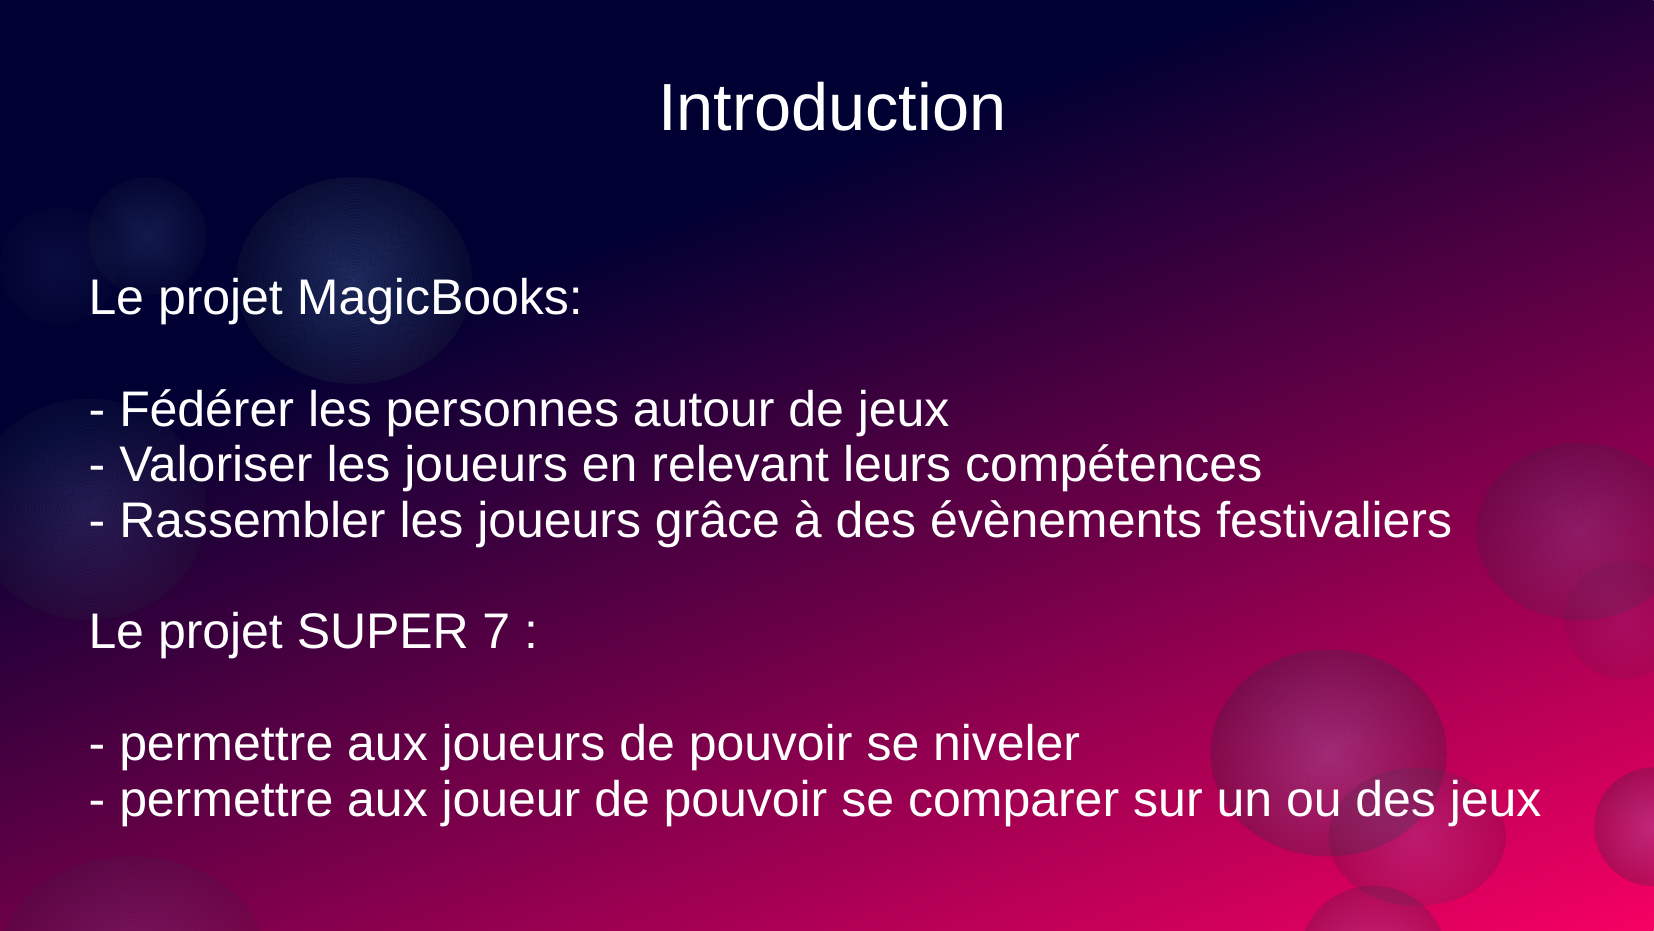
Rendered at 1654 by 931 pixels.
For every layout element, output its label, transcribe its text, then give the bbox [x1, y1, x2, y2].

title Introduction [88, 29, 1577, 185]
subtitle Le projet MagicBooks: - Fédérer les personnes autour de jeux - Valoriser les joueurs en relevant leurs compétences - Rassembler les joueurs grâce à des évènements festivaliers Le projet SUPER 7 : - permettre aux joueurs de pouvoir se niveler - permettre aux joueur de pouvoir se comparer sur un ou des jeux [88, 269, 1577, 827]
